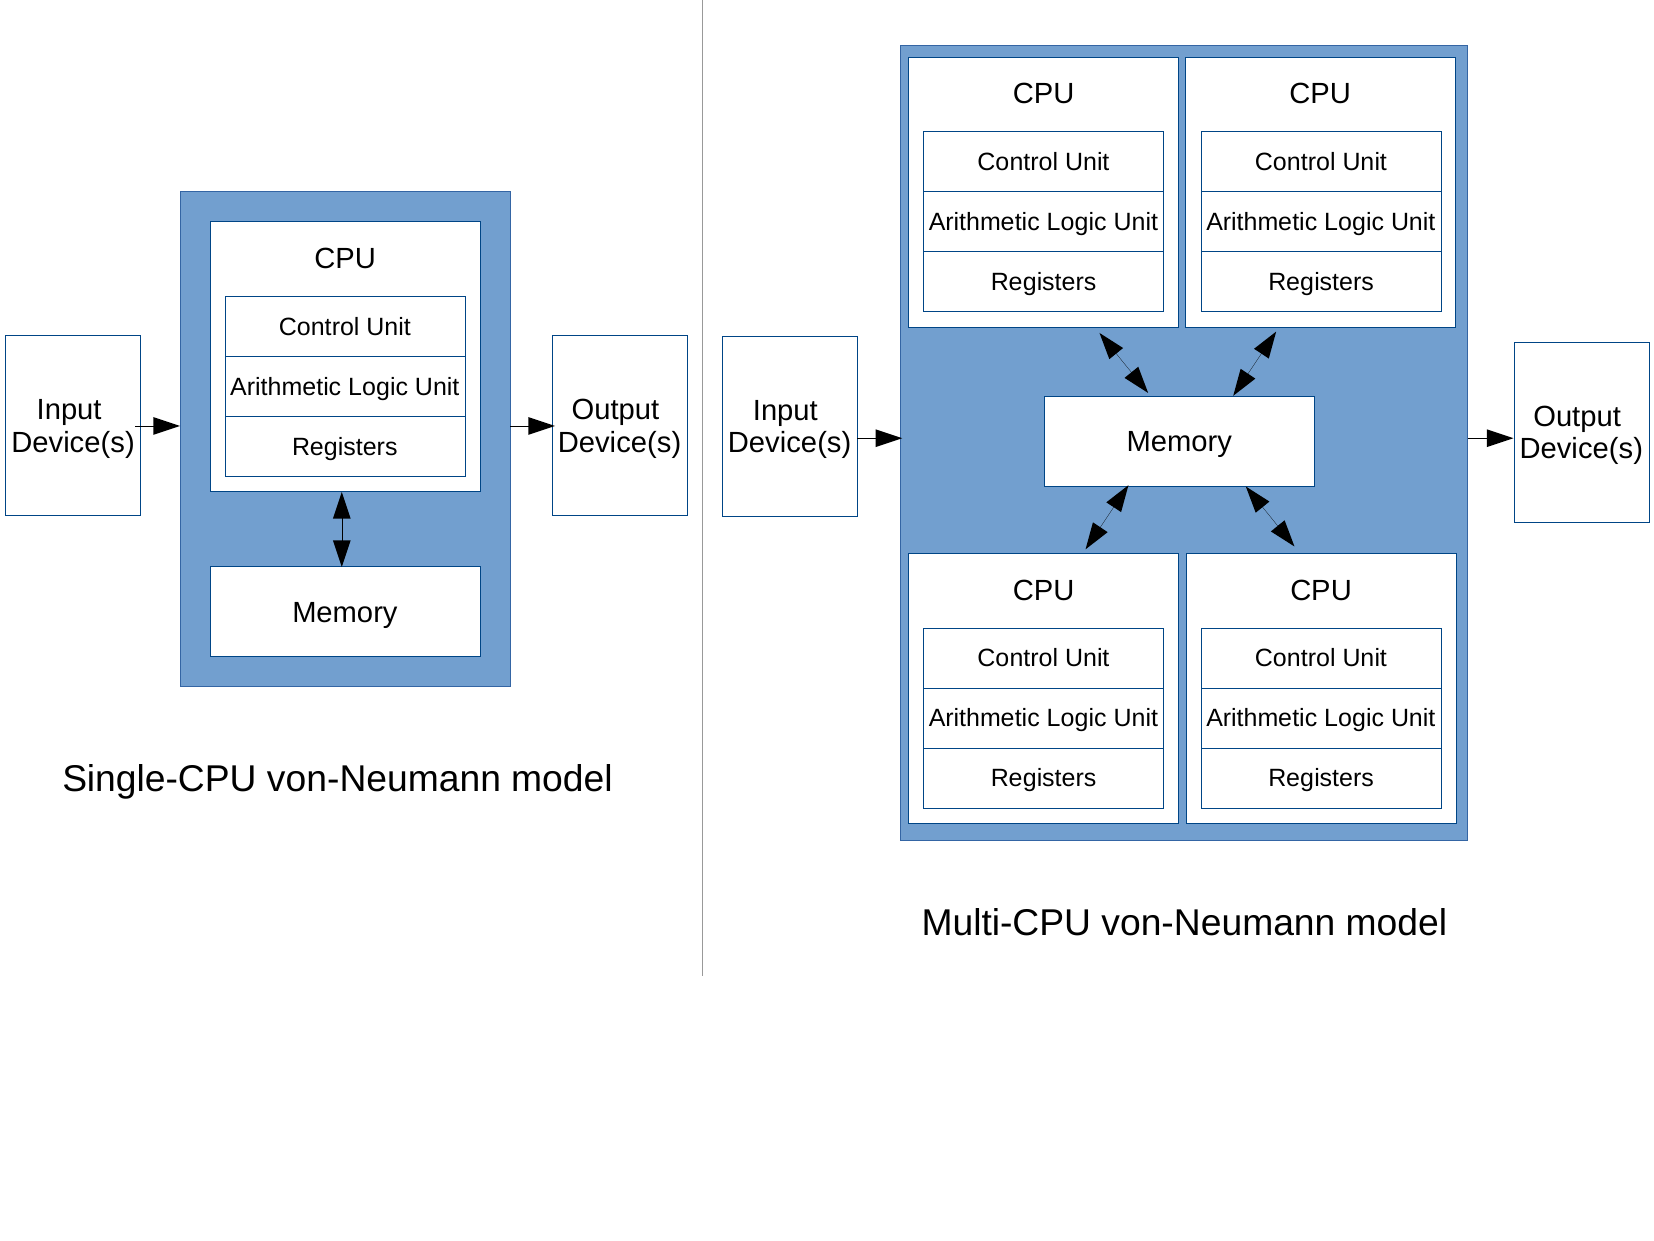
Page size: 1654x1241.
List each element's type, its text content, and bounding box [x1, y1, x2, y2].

text_box Arithmetic Logic Unit [923, 688, 1164, 748]
text_box CPU [908, 553, 1179, 824]
text_box Registers [923, 748, 1164, 809]
text_box Output Device(s) [1514, 342, 1650, 523]
text_box Control Unit [923, 131, 1164, 191]
text_box CPU [210, 221, 481, 492]
text_box CPU [908, 57, 1179, 328]
text_box Registers [1201, 748, 1442, 809]
text_box Arithmetic Logic Unit [1201, 688, 1442, 748]
text_box Control Unit [225, 296, 466, 356]
text_box [180, 191, 511, 687]
text_box Registers [923, 251, 1164, 312]
text_box Registers [1201, 251, 1442, 312]
text_box Arithmetic Logic Unit [923, 191, 1164, 251]
text_box Memory [1044, 396, 1315, 487]
text_box Input Device(s) [5, 335, 141, 516]
text_box Output Device(s) [552, 335, 688, 516]
text_box [900, 45, 1468, 841]
text_box Arithmetic Logic Unit [1201, 191, 1442, 251]
text_box Input Device(s) [722, 336, 858, 517]
text_box Control Unit [923, 628, 1164, 688]
text_box Multi-CPU von-Neumann model [906, 894, 1465, 957]
text_box Arithmetic Logic Unit [225, 356, 466, 416]
text_box Control Unit [1201, 628, 1442, 688]
text_box Memory [210, 566, 481, 657]
text_box Registers [225, 416, 466, 477]
text_box CPU [1186, 553, 1457, 824]
text_box Control Unit [1201, 131, 1442, 191]
text_box Single-CPU von-Neumann model [47, 750, 631, 812]
text_box CPU [1185, 57, 1456, 328]
